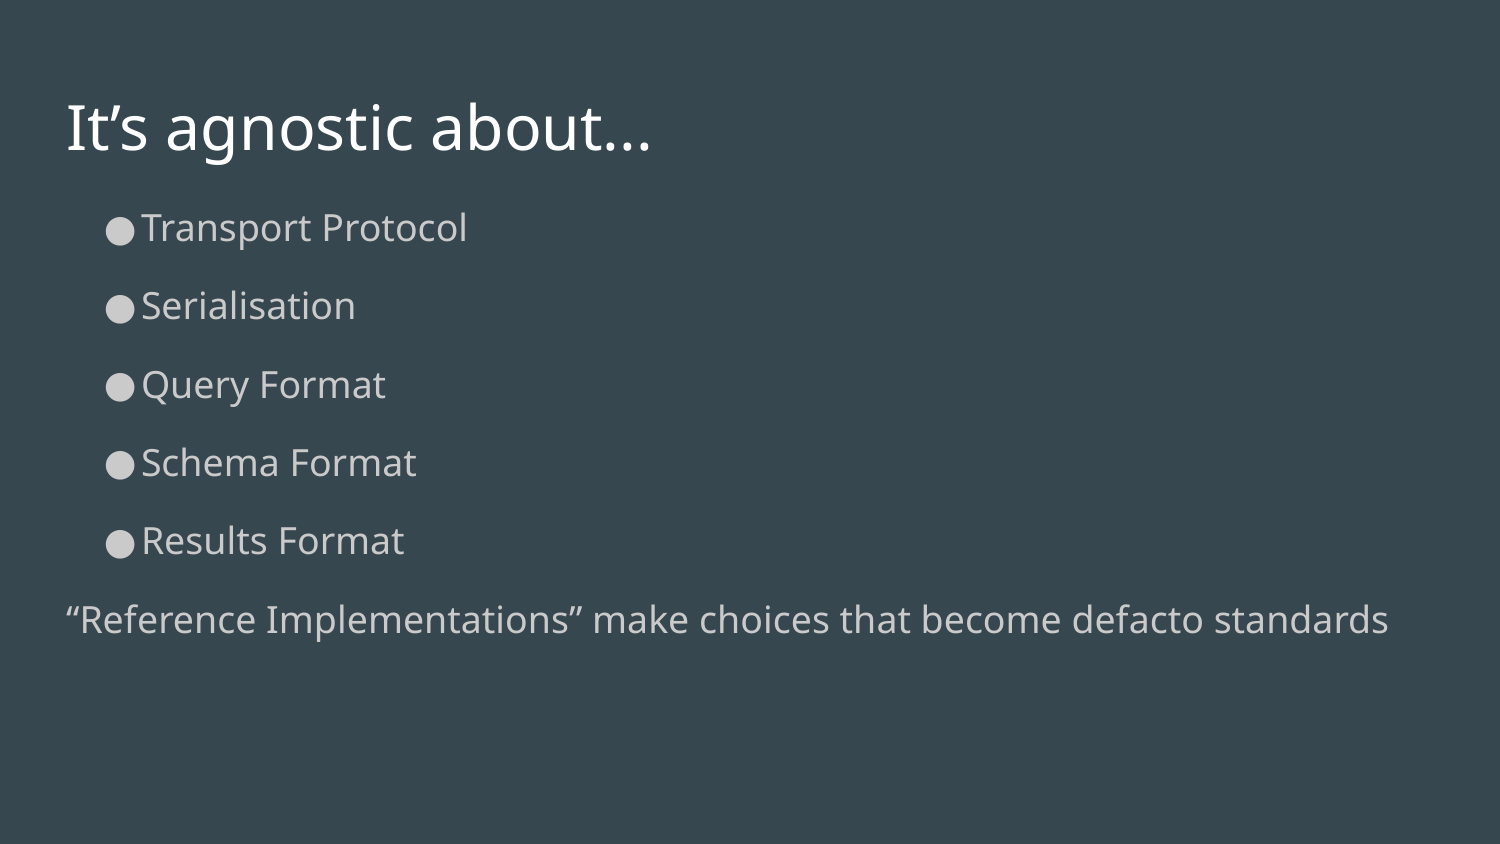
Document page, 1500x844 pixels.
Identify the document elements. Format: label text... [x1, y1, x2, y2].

list Transport Protocol Serialisation Query Format Schema Format Results Format “Reference Implementations” make choices that become defacto standards [51, 189, 1449, 750]
title It’s agnostic about... [51, 72, 1449, 167]
